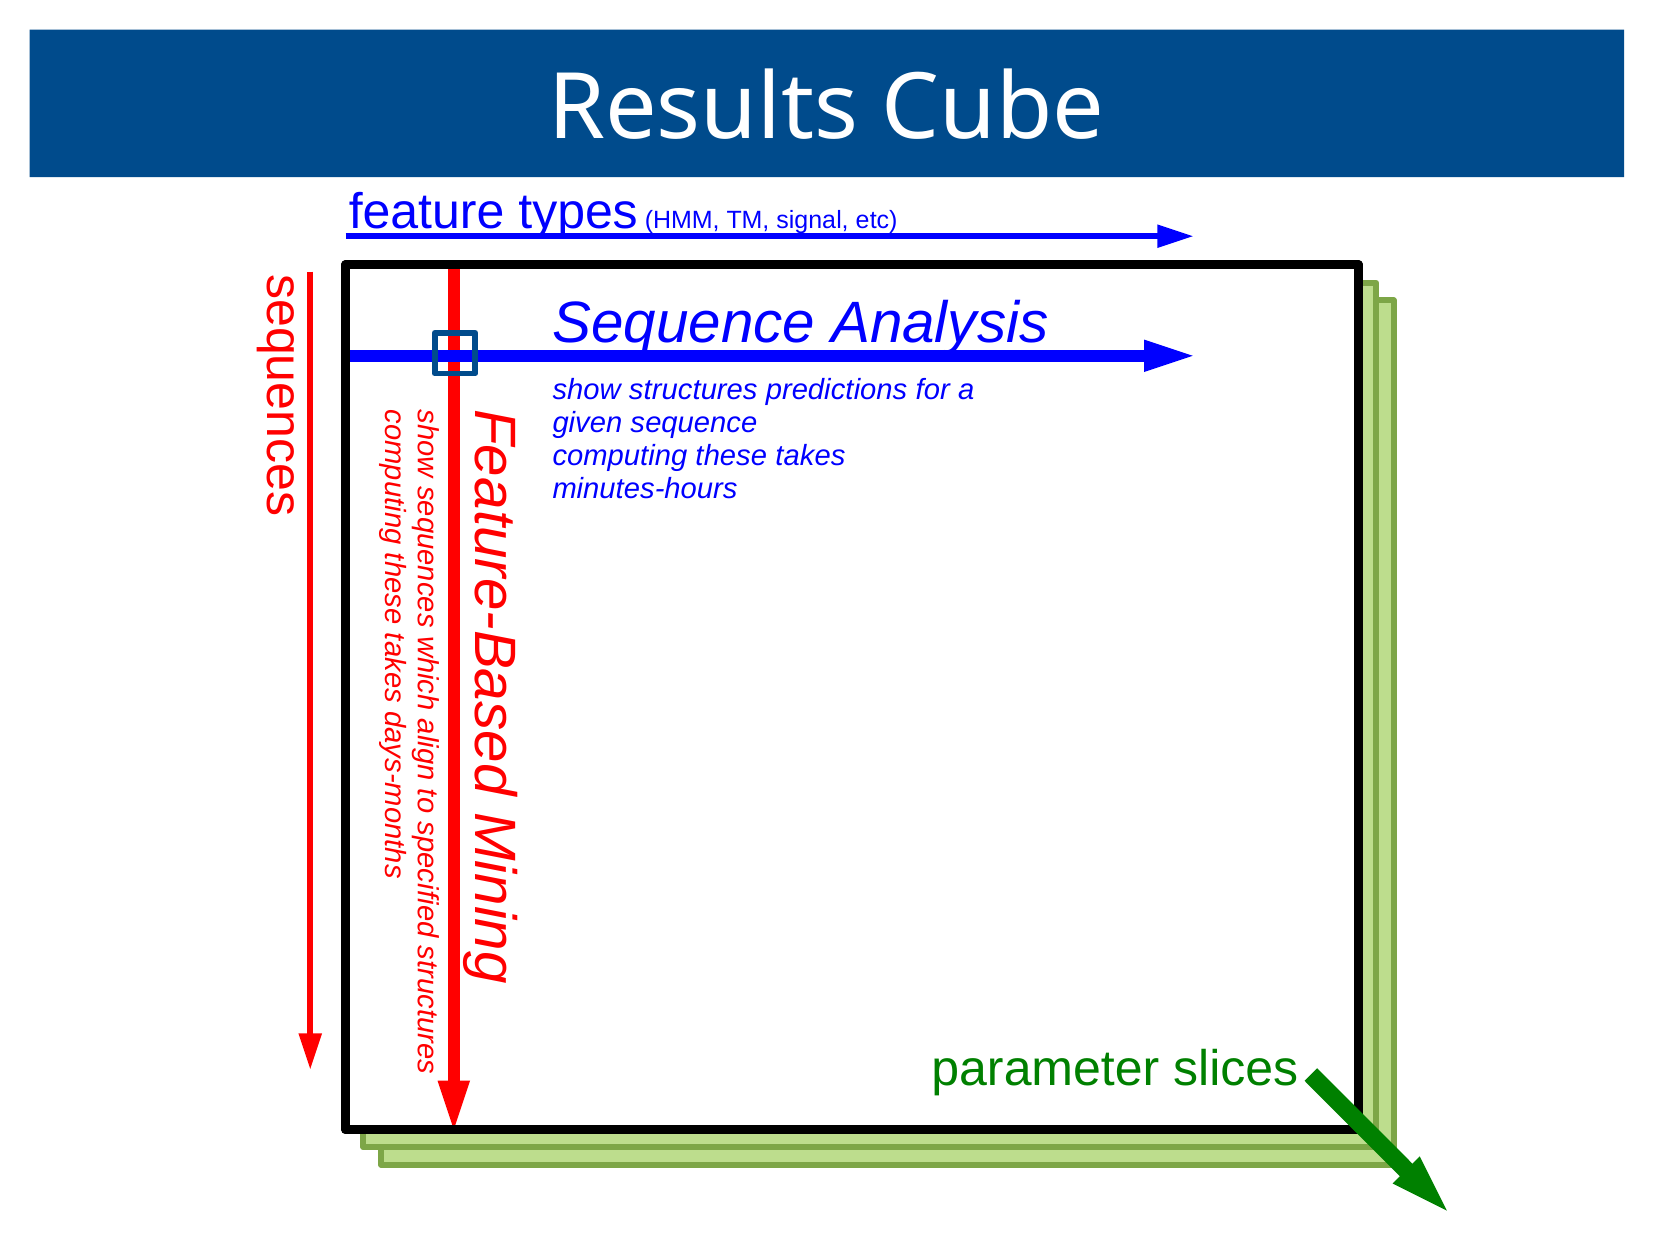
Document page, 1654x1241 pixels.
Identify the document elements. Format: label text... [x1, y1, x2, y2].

text_box Feature-Based Mining show sequences which align to specified structures computing these takes days-months [350, 394, 536, 1125]
text_box [350, 269, 448, 350]
text_box [438, 362, 448, 371]
text_box Sequence Analysis show structures predictions for a given sequence computing these takes minutes-hours [537, 360, 1182, 513]
title Results Cube [29, 29, 1625, 178]
text_box [536, 1134, 1387, 1165]
text_box [438, 336, 448, 350]
text_box parameter slices [916, 1033, 1322, 1104]
text_box [460, 362, 472, 371]
text_box Feature-Based Mining show sequences which align to specified structures computing these takes days-months [305, 394, 536, 1172]
text_box [1363, 282, 1394, 1144]
text_box [460, 269, 1354, 1125]
text_box [350, 362, 448, 394]
text_box [460, 336, 472, 350]
text_box Sequence Analysis show structures predictions for a given sequence computing these takes minutes-hours [537, 282, 1182, 351]
